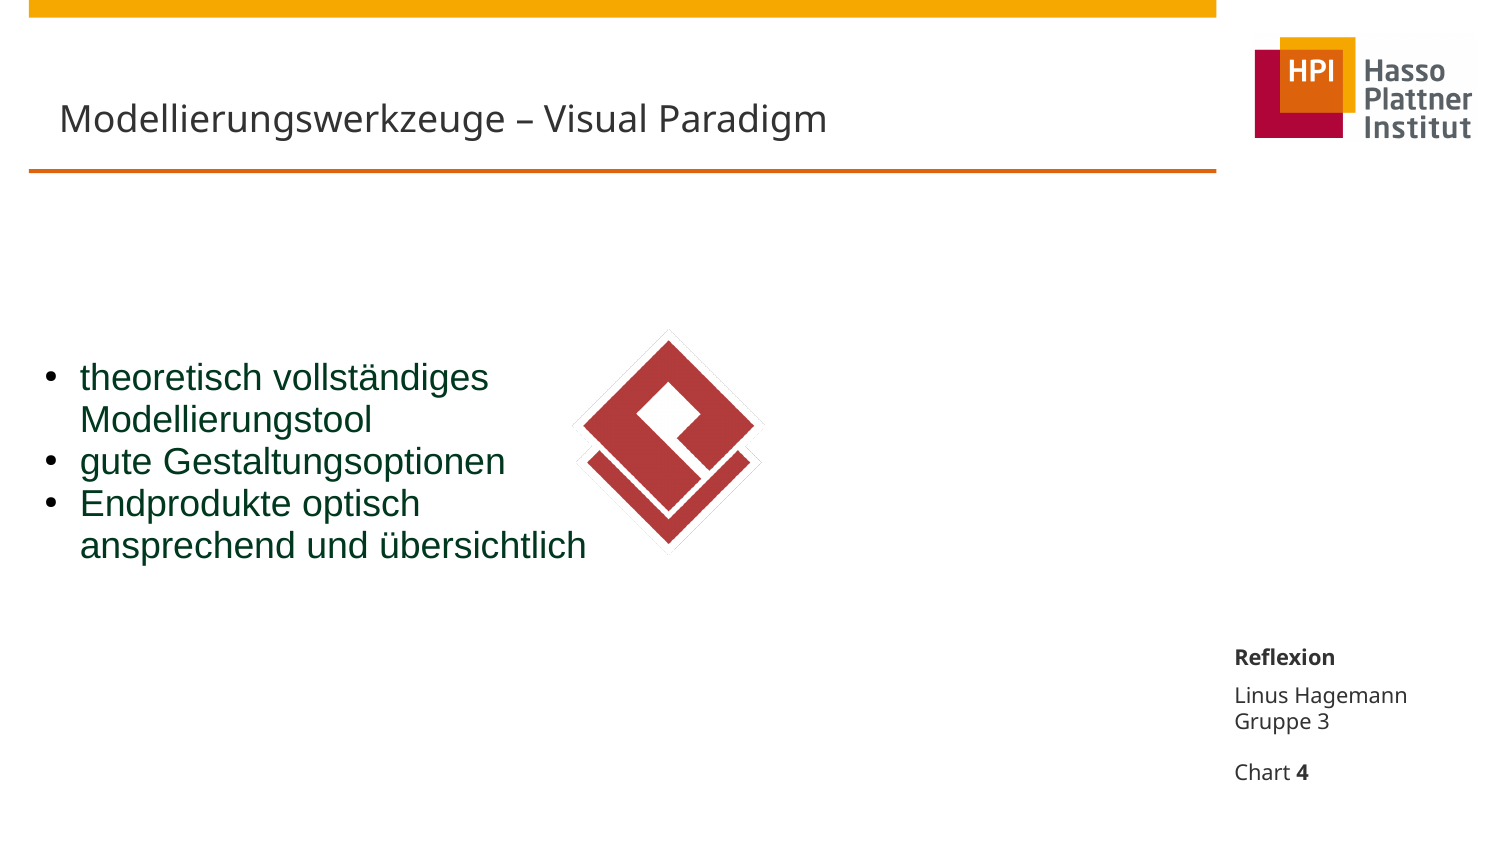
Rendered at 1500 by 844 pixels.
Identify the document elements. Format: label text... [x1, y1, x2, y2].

picture [572, 541, 581, 556]
footer Reflexion [1216, 584, 1471, 670]
picture [1252, 33, 1477, 142]
text_box theoretisch vollständiges Modellierungstool gute Gestaltungsoptionen Endprodukte optisch ansprechend und übersichtlich [29, 348, 602, 541]
title Modellierungswerkzeuge – Visual Paradigm [58, 17, 1187, 170]
picture [555, 541, 569, 556]
picture [555, 329, 781, 556]
slide_number Linus Hagemann Gruppe 3 [1216, 681, 1471, 759]
